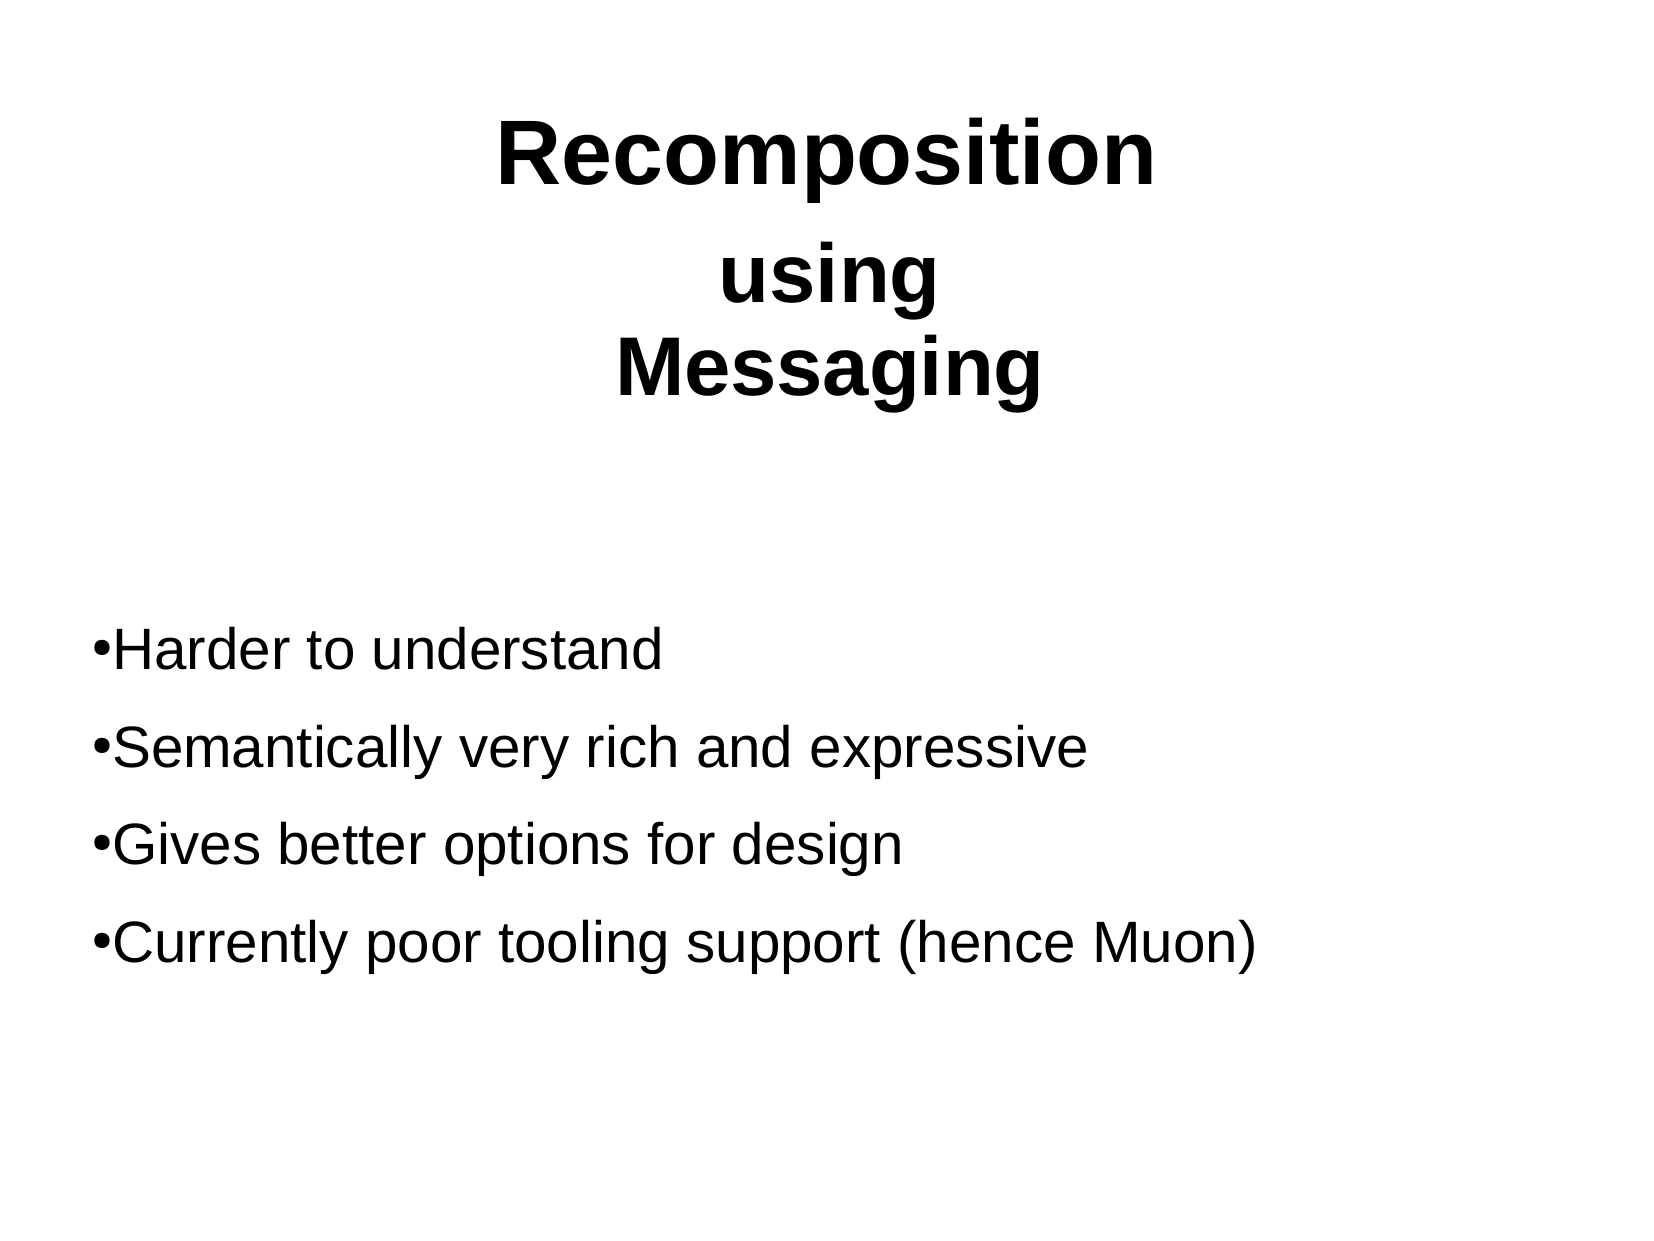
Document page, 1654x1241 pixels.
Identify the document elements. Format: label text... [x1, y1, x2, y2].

title Recomposition [82, 49, 1571, 257]
text_box Harder to understand Semantically very rich and expressive Gives better options for design Currently poor tooling support (hence Muon) [91, 519, 1388, 1073]
text_box using Messaging [531, 227, 1129, 414]
